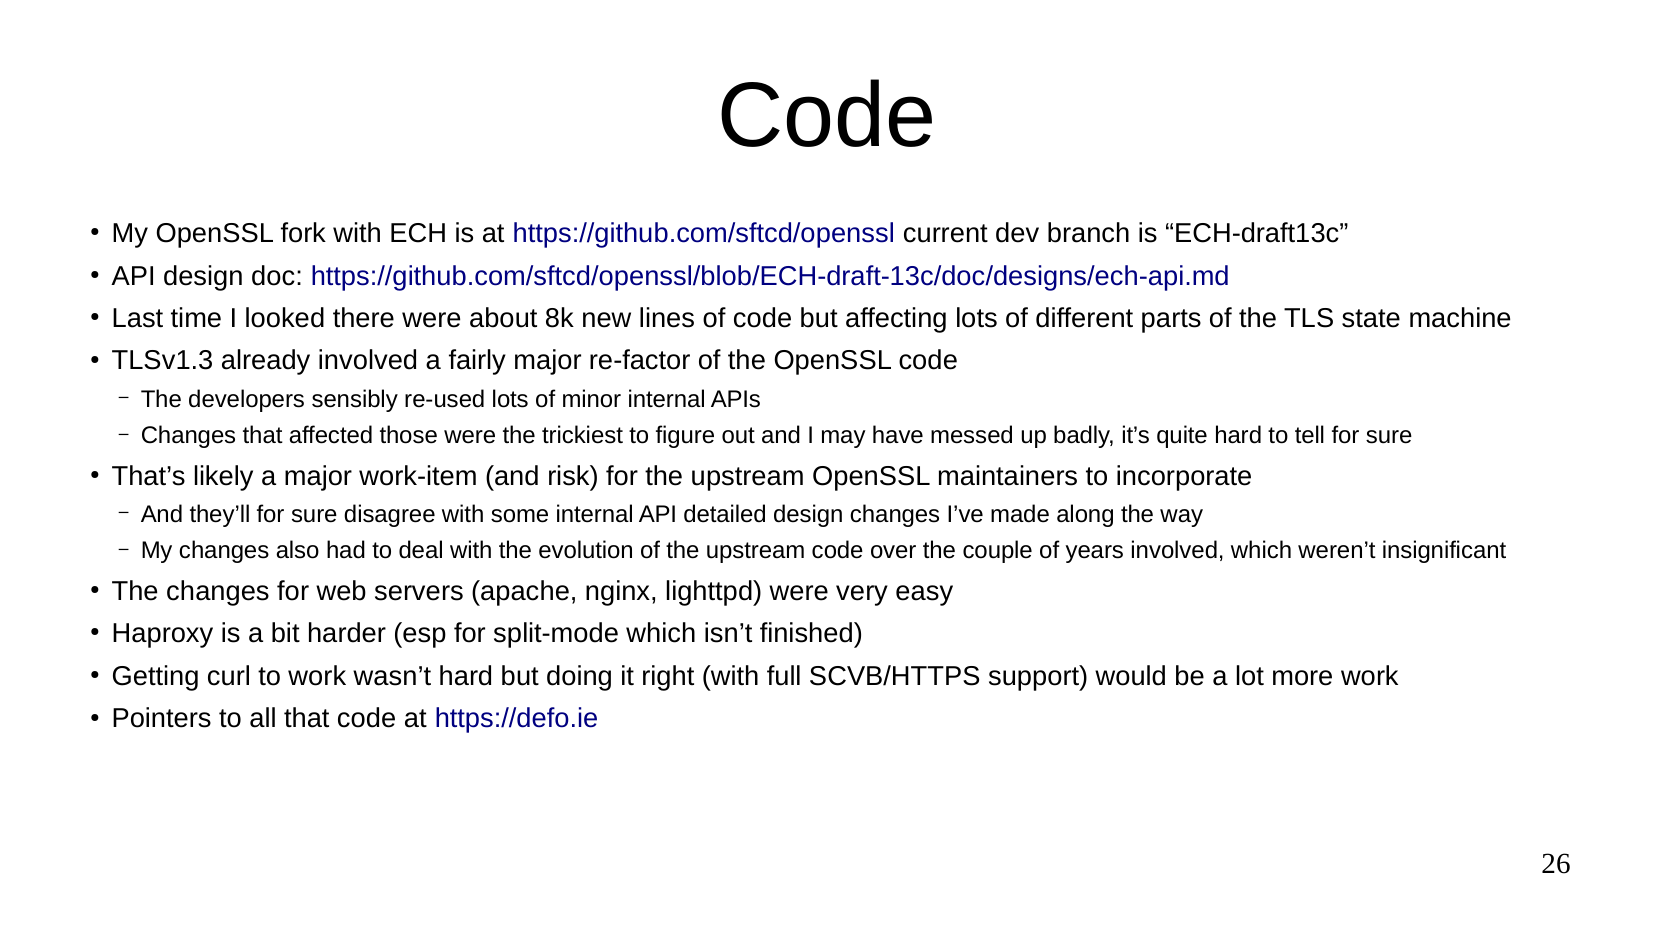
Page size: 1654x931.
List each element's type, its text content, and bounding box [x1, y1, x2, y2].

title Code [82, 37, 1571, 193]
list My OpenSSL fork with ECH is at https://github.com/sftcd/openssl current dev branch is “ECH-draft13c” API design doc: https://github.com/sftcd/openssl/blob/ECH-draft-13c/doc/designs/ech-api.md Last time I looked there were about 8k new lines of code but affecting lots of different parts of the TLS state machine TLSv1.3 already involved a fairly major re-factor of the OpenSSL code The developers sensibly re-used lots of minor internal APIs Changes that affected those were the trickiest to figure out and I may have messed up badly, it’s quite hard to tell for sure That’s likely a major work-item (and risk) for the upstream OpenSSL maintainers to incorporate And they’ll for sure disagree with some internal API detailed design changes I’ve made along the way My changes also had to deal with the evolution of the upstream code over the couple of years involved, which weren’t insignificant The changes for web servers (apache, nginx, lighttpd) were very easy Haproxy is a bit harder (esp for split-mode which isn’t finished) Getting curl to work wasn’t hard but doing it right (with full SCVB/HTTPS support) would be a lot more work Pointers to all that code at https://defo.ie [82, 217, 1571, 758]
